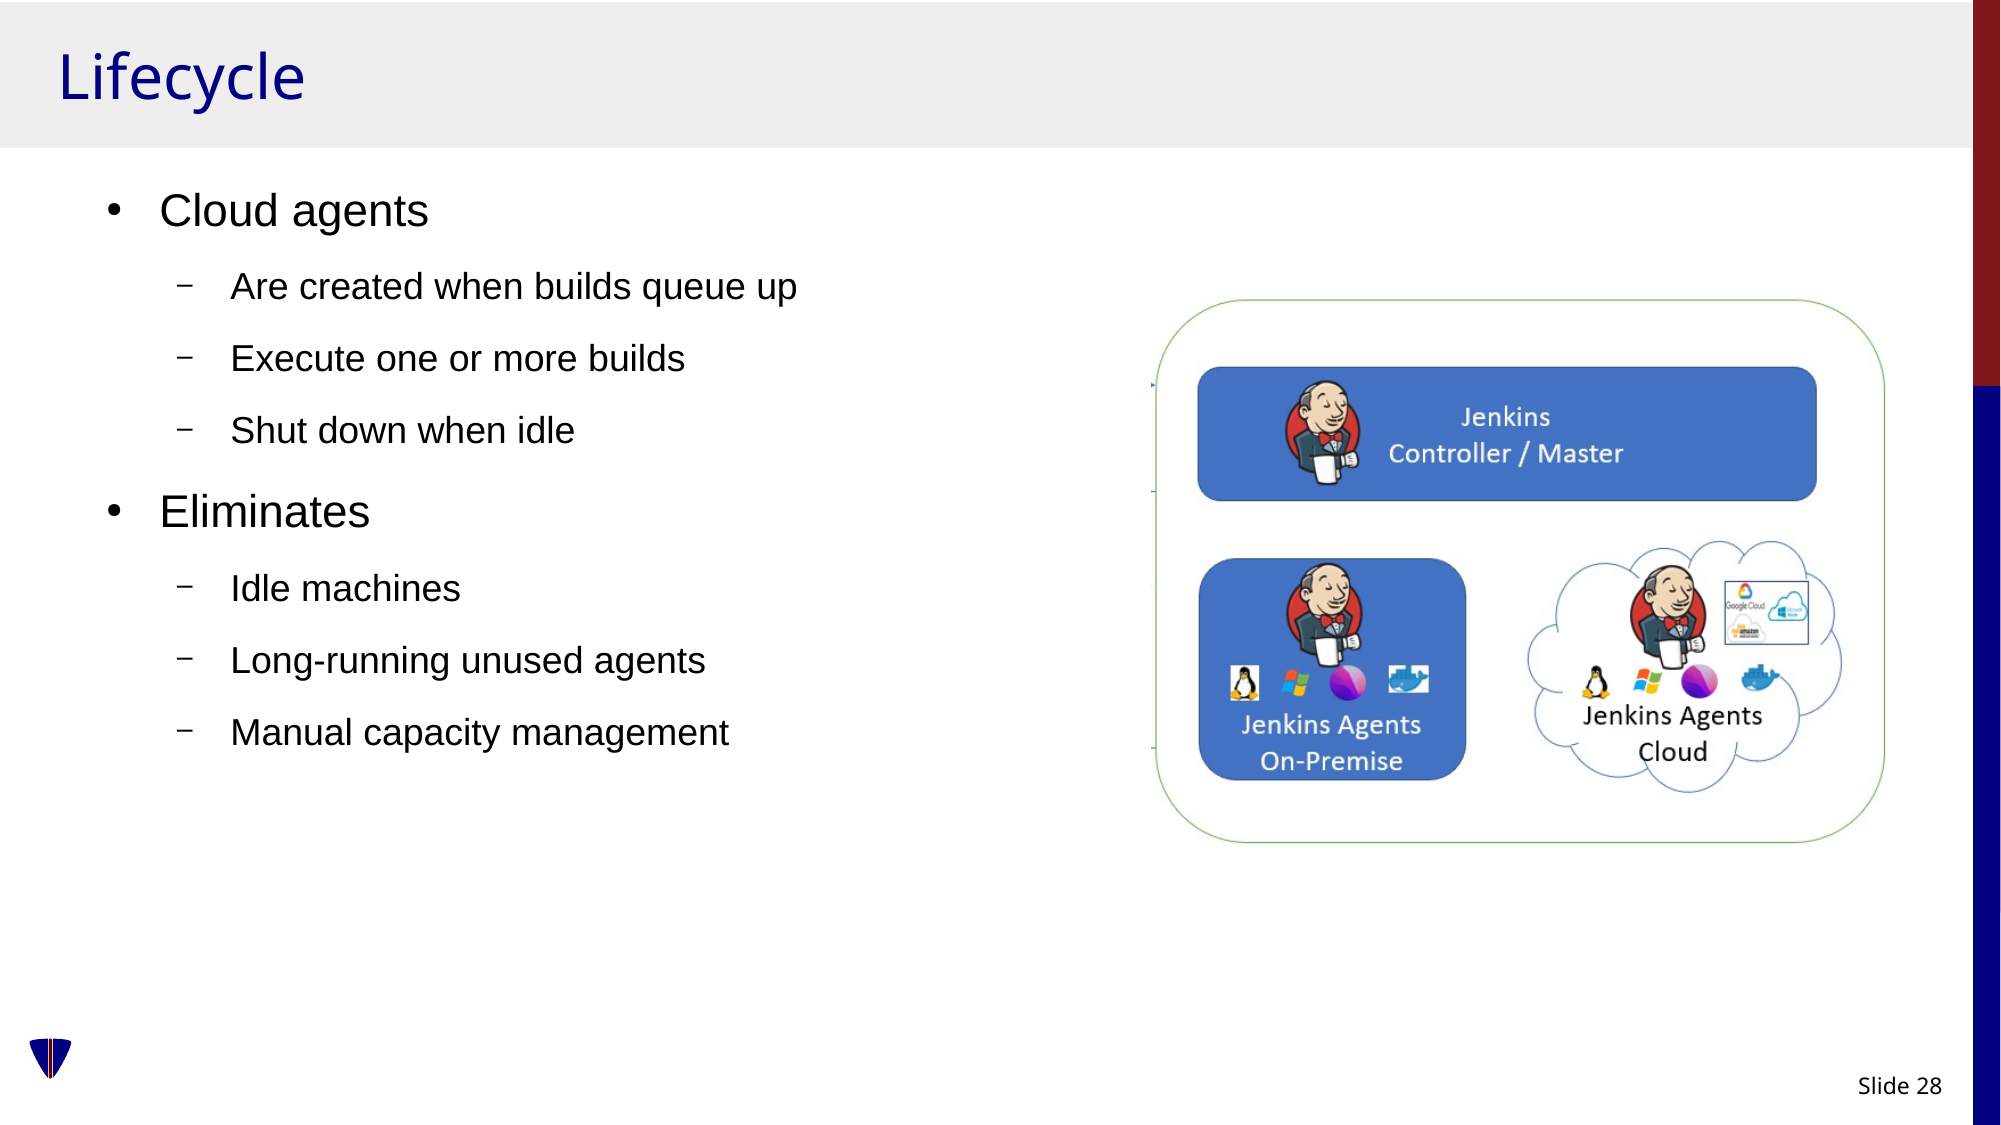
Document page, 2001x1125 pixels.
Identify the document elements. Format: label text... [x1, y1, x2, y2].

title Lifecycle [0, 2, 1973, 148]
list Cloud agents Are created when builds queue up Execute one or more builds Shut down when idle Eliminates Idle machines Long-running unused agents Manual capacity management [88, 177, 1123, 1034]
picture [1151, 295, 1892, 850]
